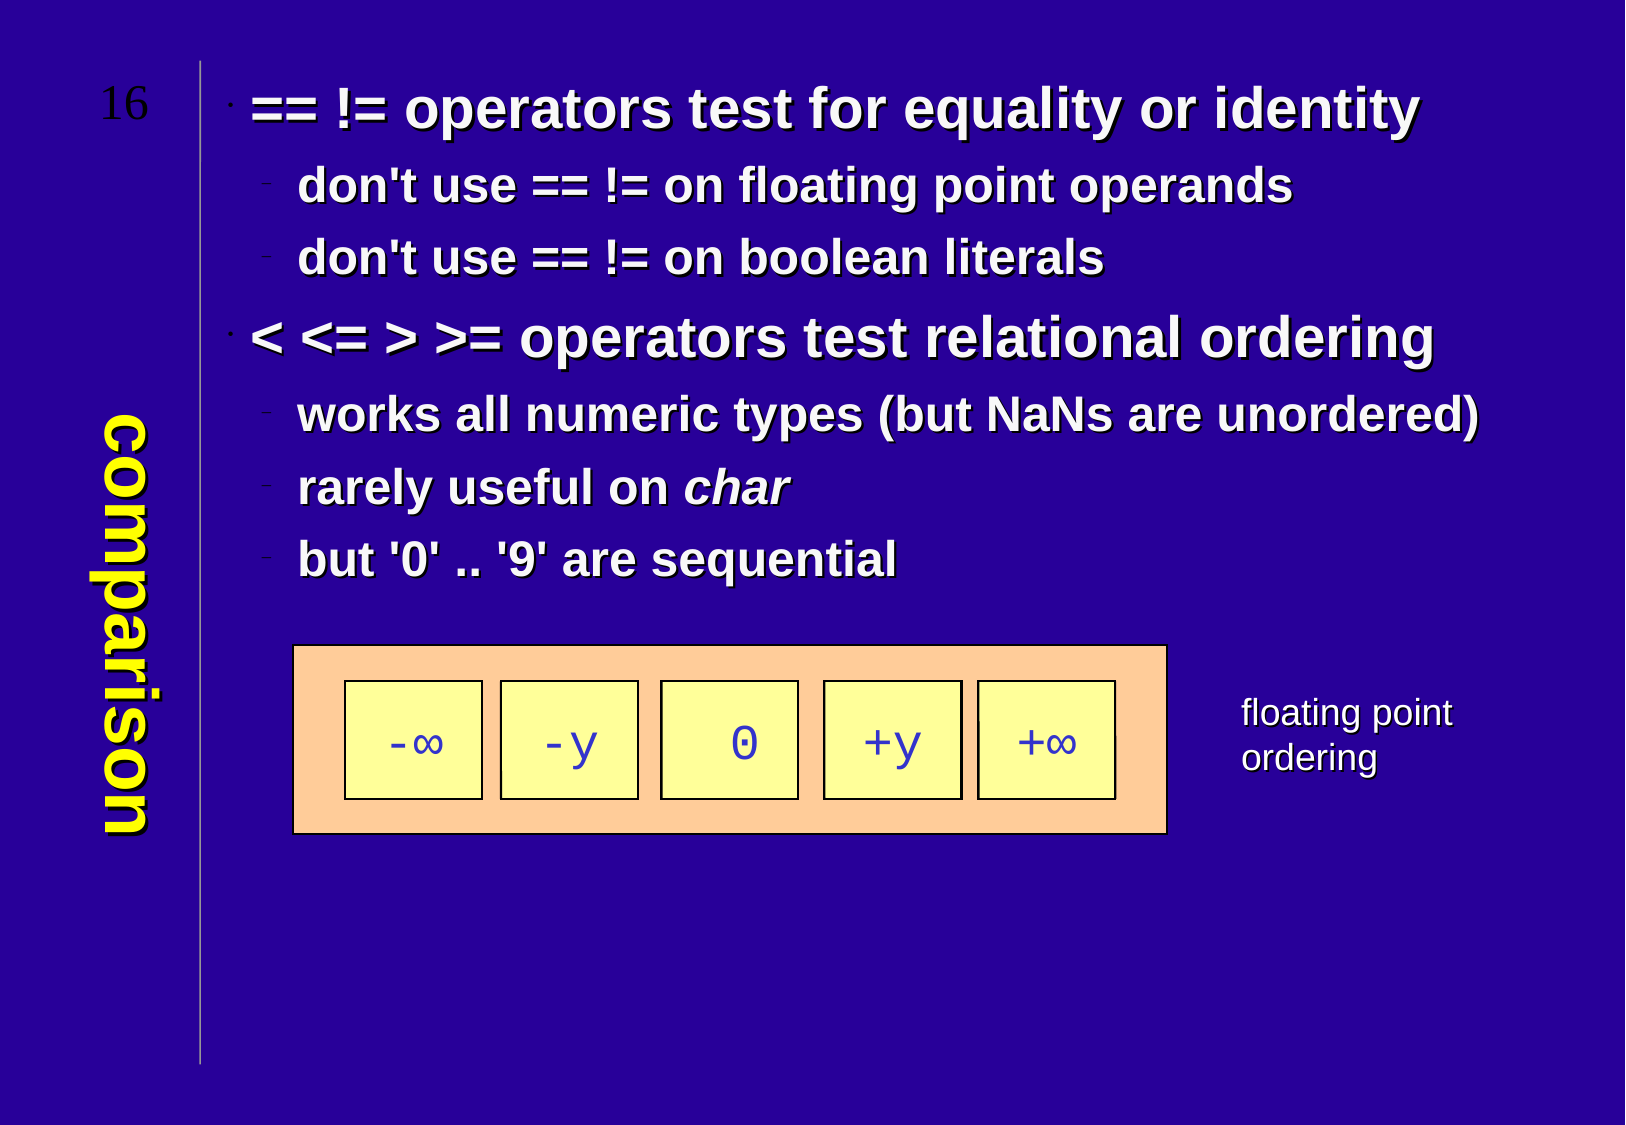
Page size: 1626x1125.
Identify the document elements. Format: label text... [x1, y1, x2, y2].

title comparison [50, 187, 188, 1063]
list == != operators test for equality or identity don't use == != on floating point operands don't use == != on boolean literals < <= > >= operators test relational ordering works all numeric types (but NaNs are unordered) rarely useful on char but '0' .. '9' are sequential [212, 62, 1550, 1063]
text_box +∞ [980, 681, 1114, 799]
text_box -∞ [344, 681, 482, 799]
text_box floating point ordering [1225, 680, 1522, 786]
text_box -y [502, 681, 638, 799]
text_box +y [826, 681, 962, 799]
text_box 0 [663, 681, 799, 799]
